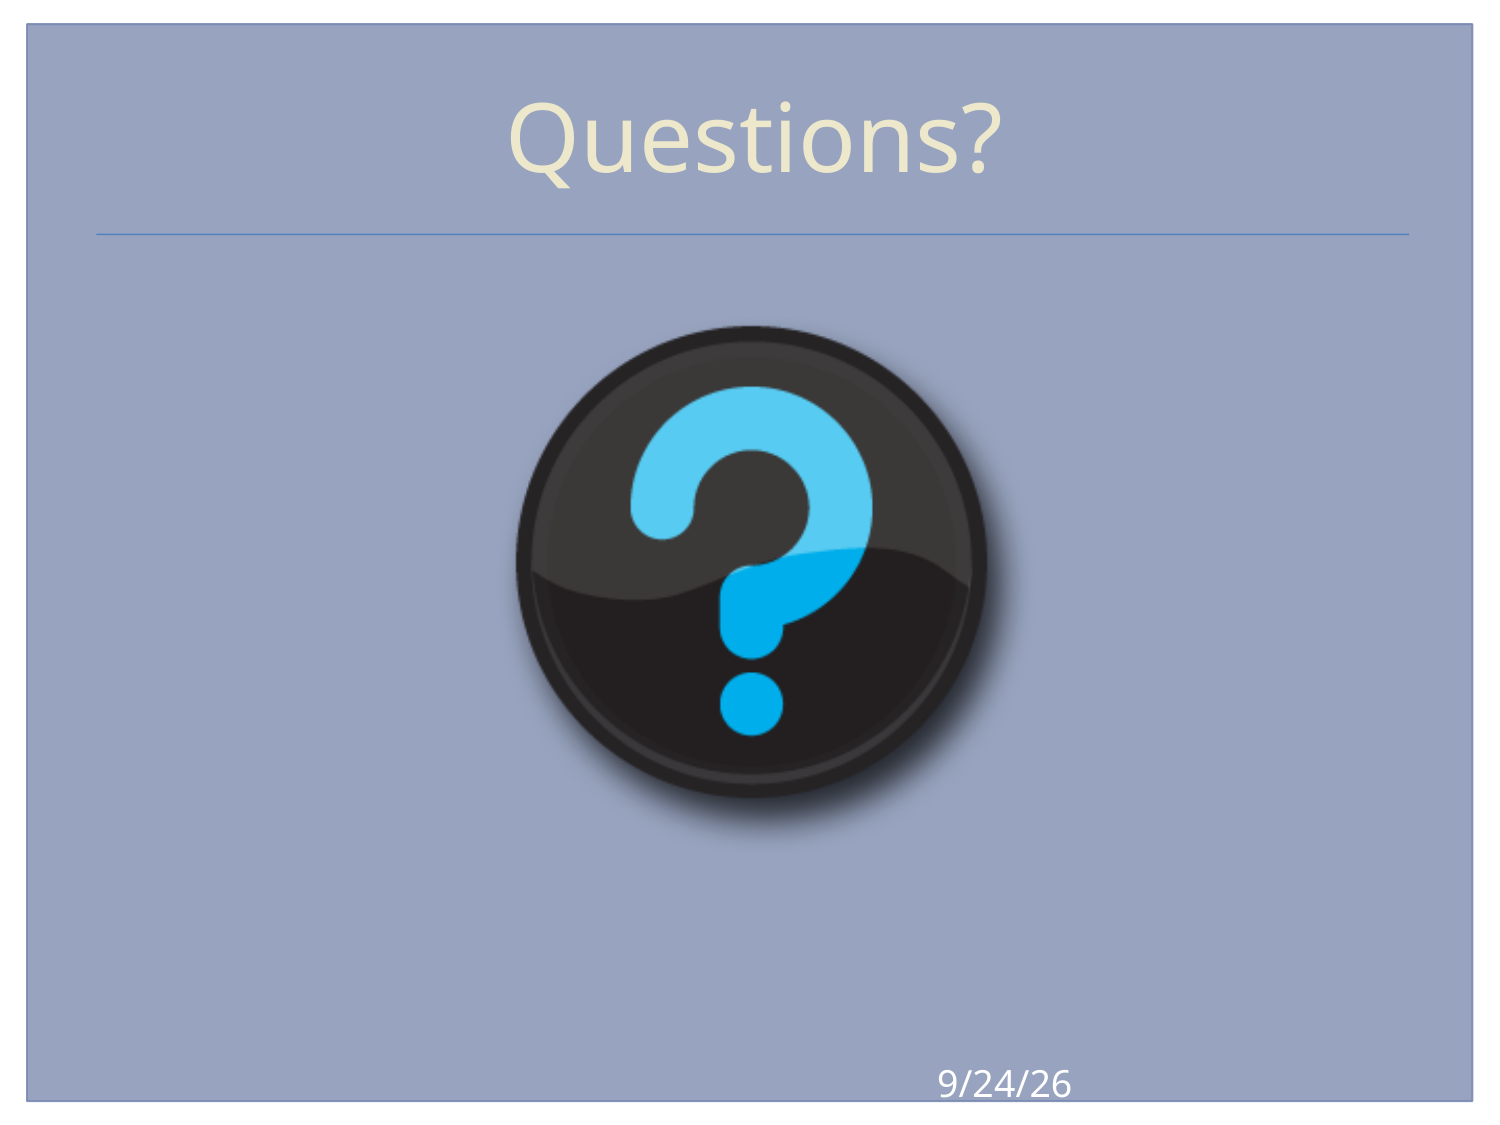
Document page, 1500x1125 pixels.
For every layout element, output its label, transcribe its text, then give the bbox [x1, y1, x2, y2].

picture [450, 262, 1050, 863]
title Questions? [75, 41, 1425, 230]
